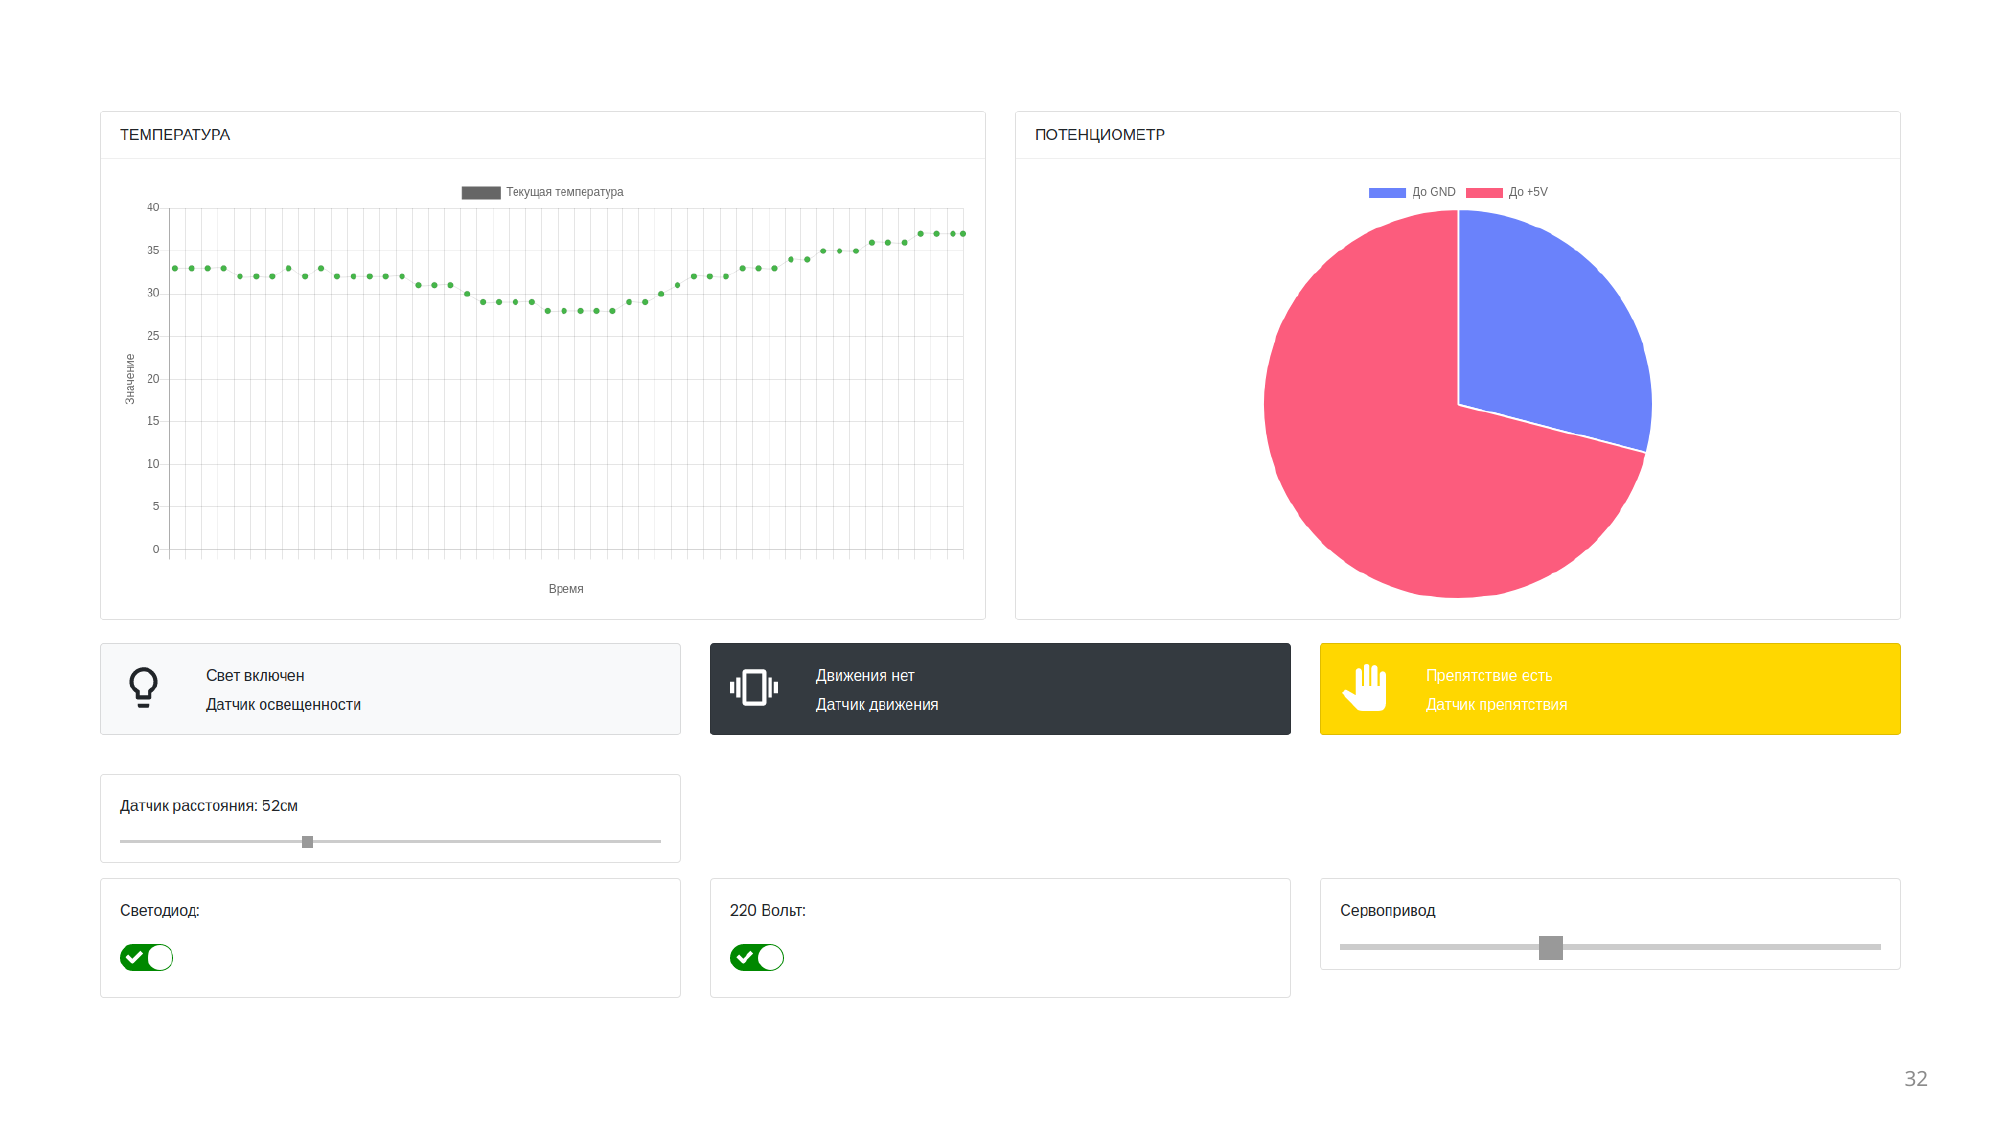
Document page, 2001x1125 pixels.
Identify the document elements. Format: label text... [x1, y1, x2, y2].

slide_number <номер> [1832, 1034, 2000, 1125]
picture [80, 90, 1920, 1125]
